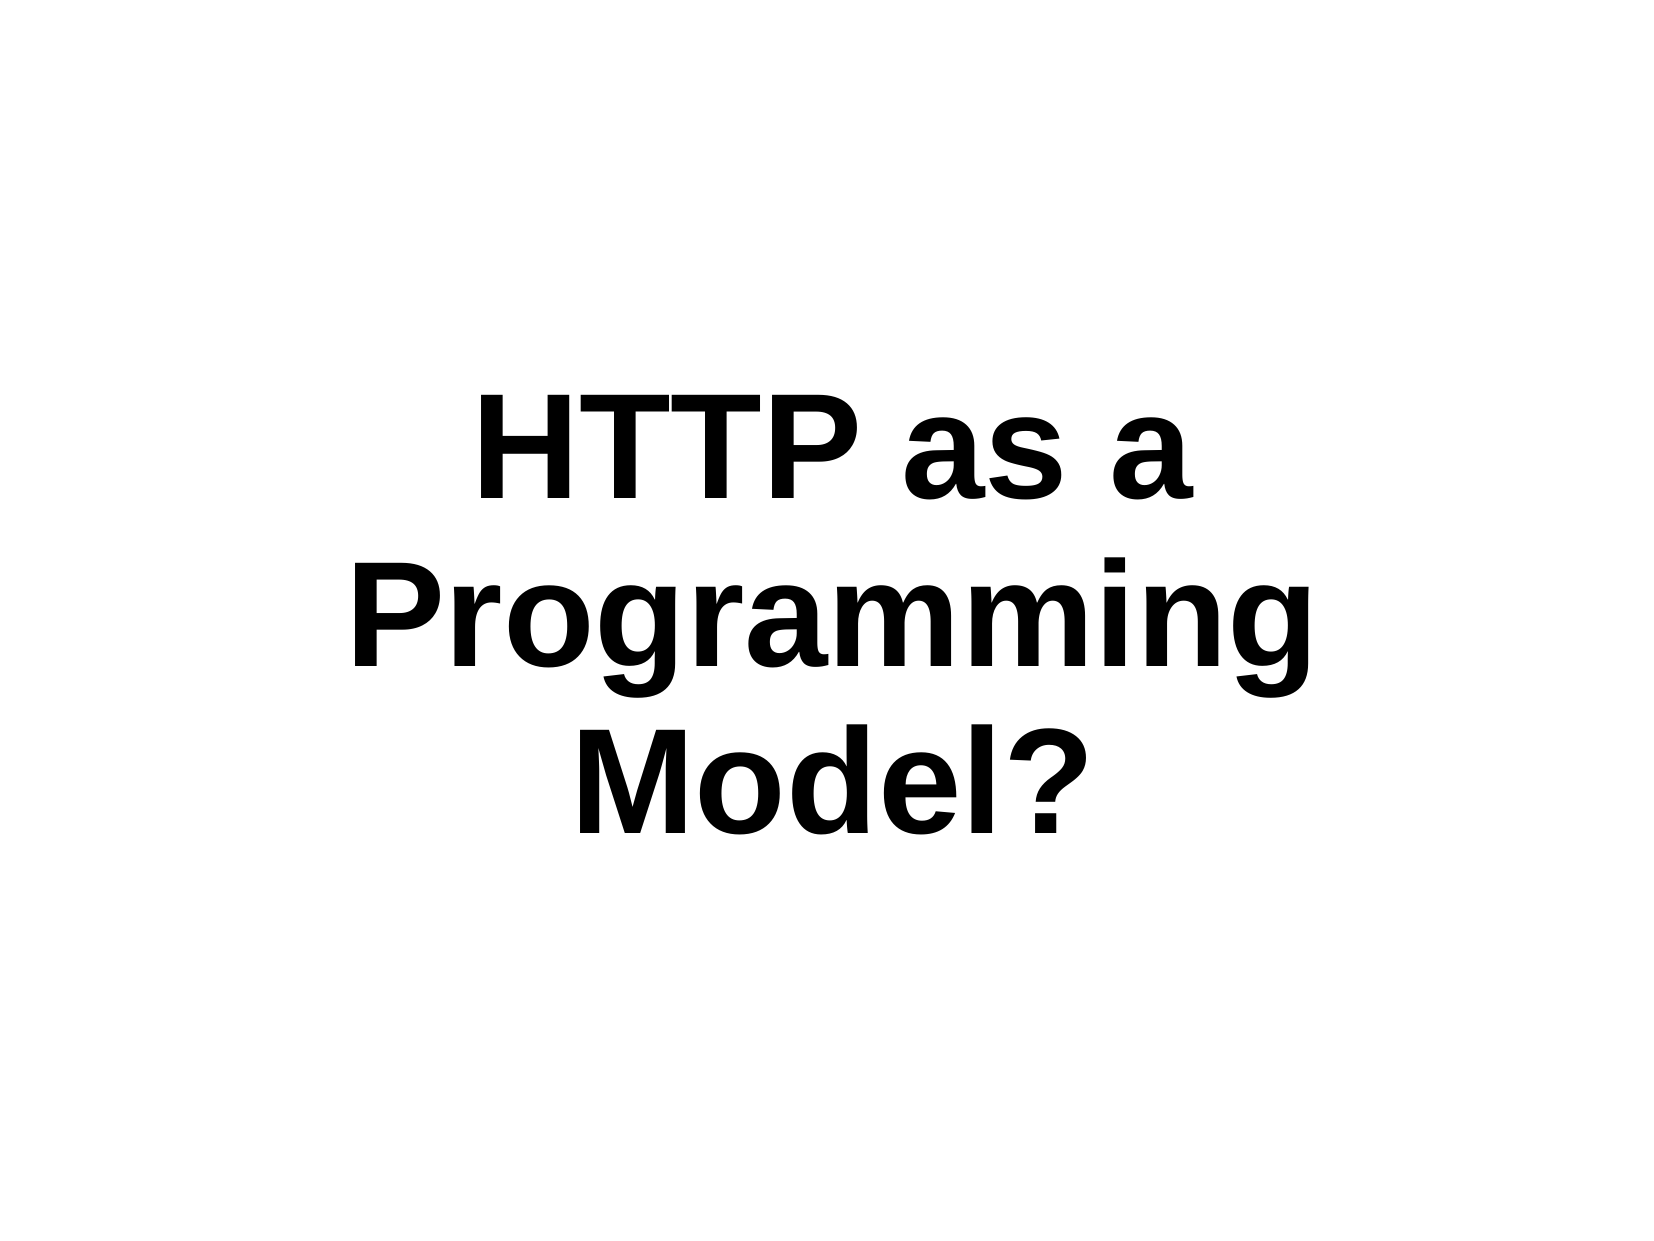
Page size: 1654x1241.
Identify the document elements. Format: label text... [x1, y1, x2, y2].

title HTTP as a Programming Model? [88, 340, 1577, 889]
